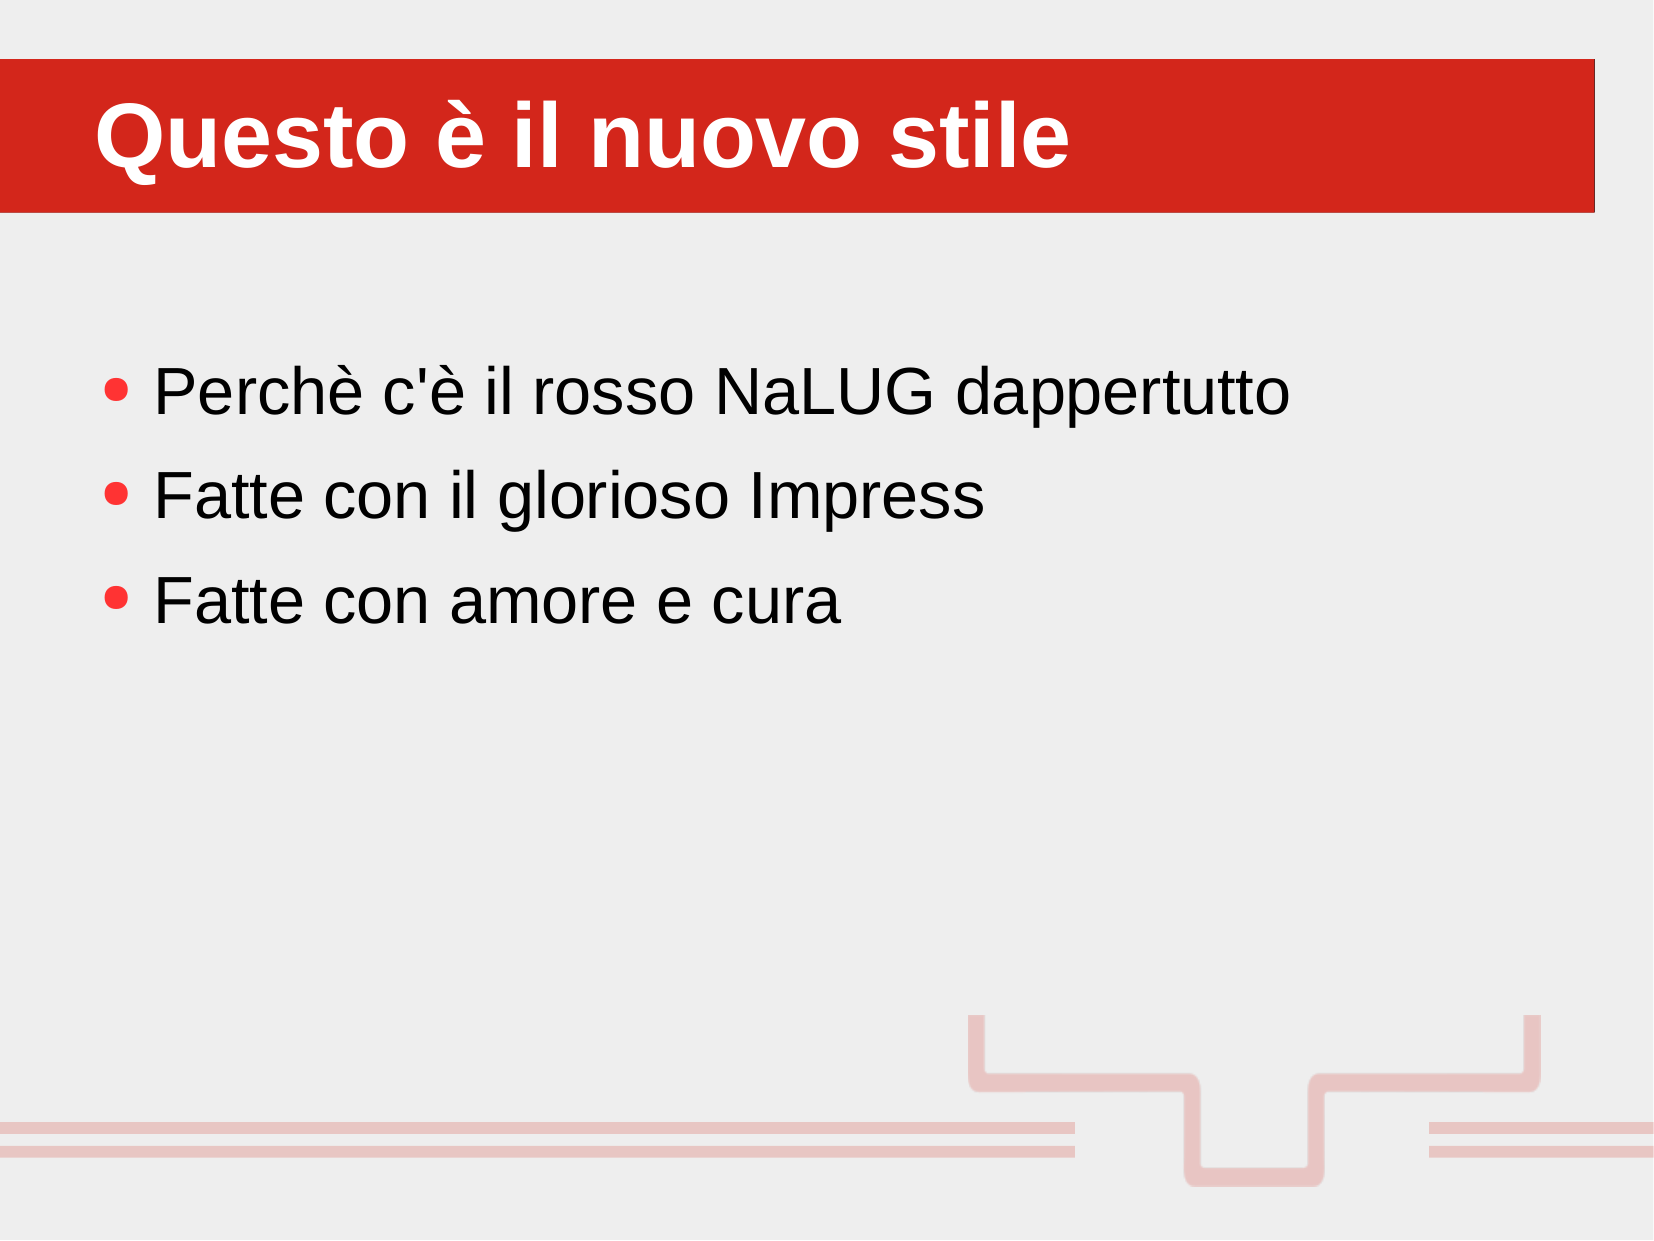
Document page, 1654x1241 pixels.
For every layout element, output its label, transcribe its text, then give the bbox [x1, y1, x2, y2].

title Questo è il nuovo stile [0, 59, 1595, 213]
text_box [0, 1122, 968, 1134]
text_box [0, 1145, 968, 1158]
picture [968, 1015, 1541, 1187]
text_box [1541, 1122, 1654, 1134]
text_box [1541, 1145, 1654, 1158]
list Perchè c'è il rosso NaLUG dappertutto Fatte con il glorioso Impress Fatte con amore e cura [82, 354, 1571, 1122]
